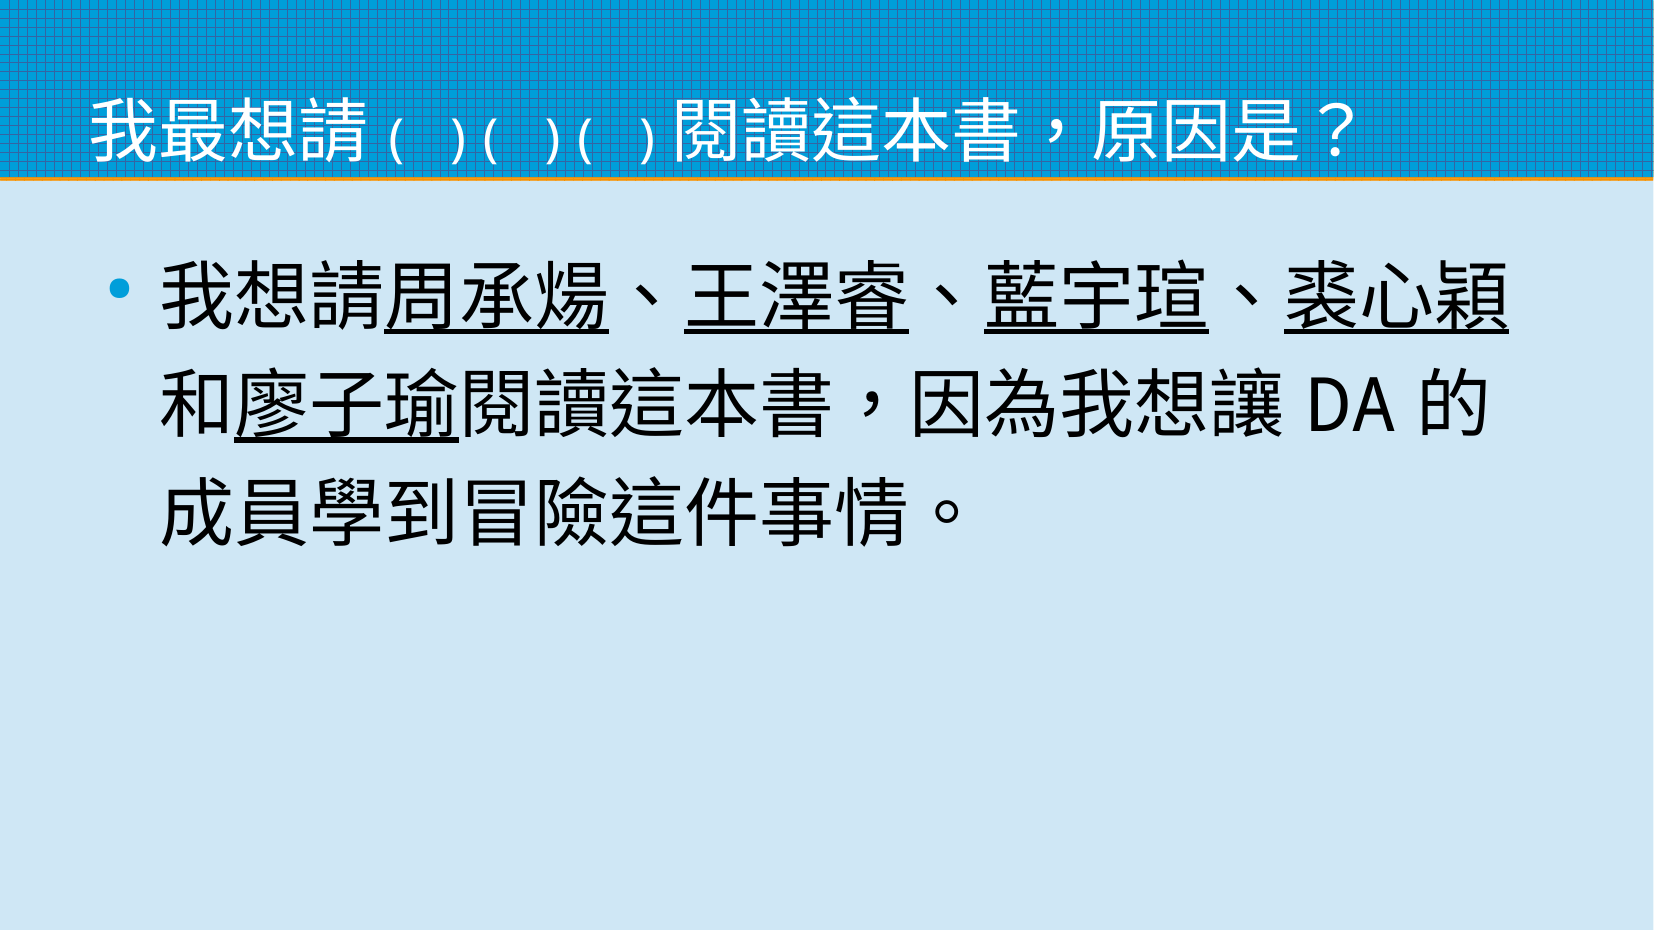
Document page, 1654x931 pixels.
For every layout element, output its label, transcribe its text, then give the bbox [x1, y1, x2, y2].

list 我想請周承煬、王澤睿、藍宇瑄、裘心穎和廖子瑜閱讀這本書，因為我想讓DA的成員學到冒險這件事情。 [88, 236, 1565, 813]
title 我最想請( )( )( )閱讀這本書，原因是？ [88, 14, 1565, 178]
